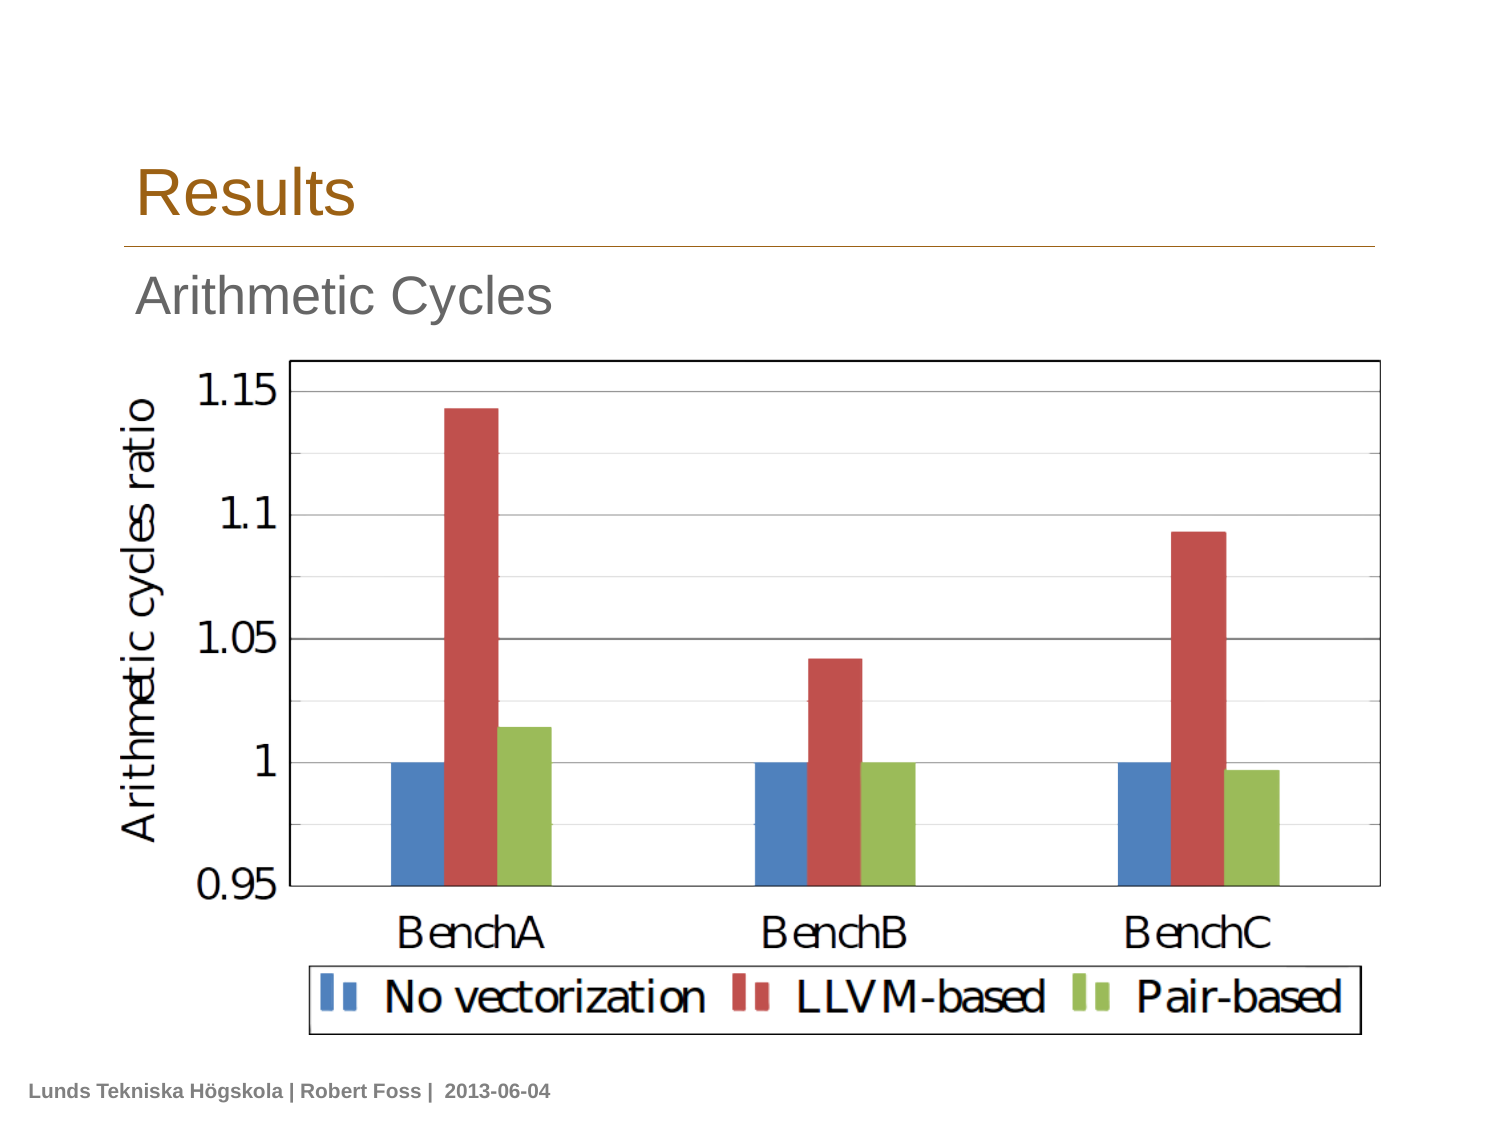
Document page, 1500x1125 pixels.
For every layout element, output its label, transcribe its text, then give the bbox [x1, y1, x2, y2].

picture [120, 344, 1381, 1036]
title Results [120, 120, 1500, 258]
title Arithmetic Cycles [120, 239, 1035, 344]
